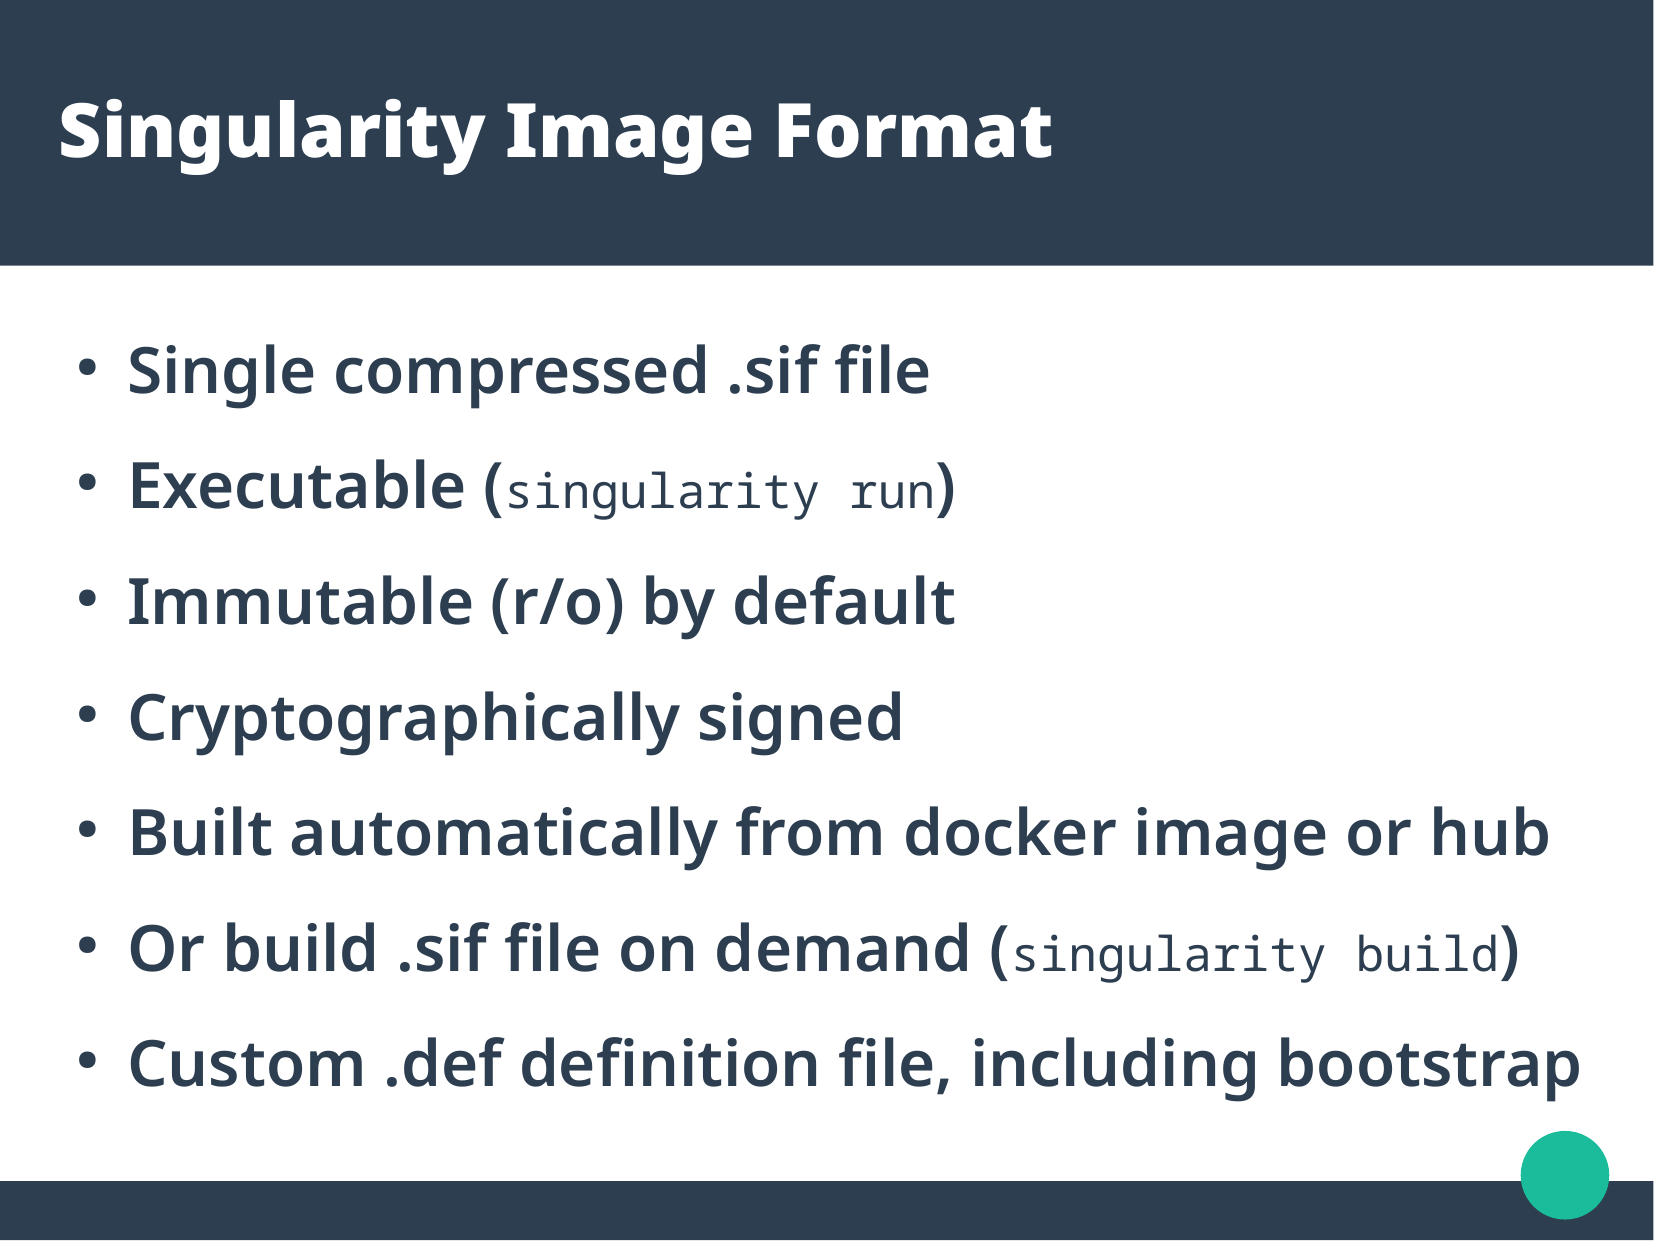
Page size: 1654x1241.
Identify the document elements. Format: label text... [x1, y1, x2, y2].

list Single compressed .sif file Executable (singularity run) Immutable (r/o) by default Cryptographically signed Built automatically from docker image or hub Or build .sif file on demand (singularity build) Custom .def definition file, including bootstrap [59, 324, 1595, 1152]
title Singularity Image Format [59, 49, 1595, 207]
